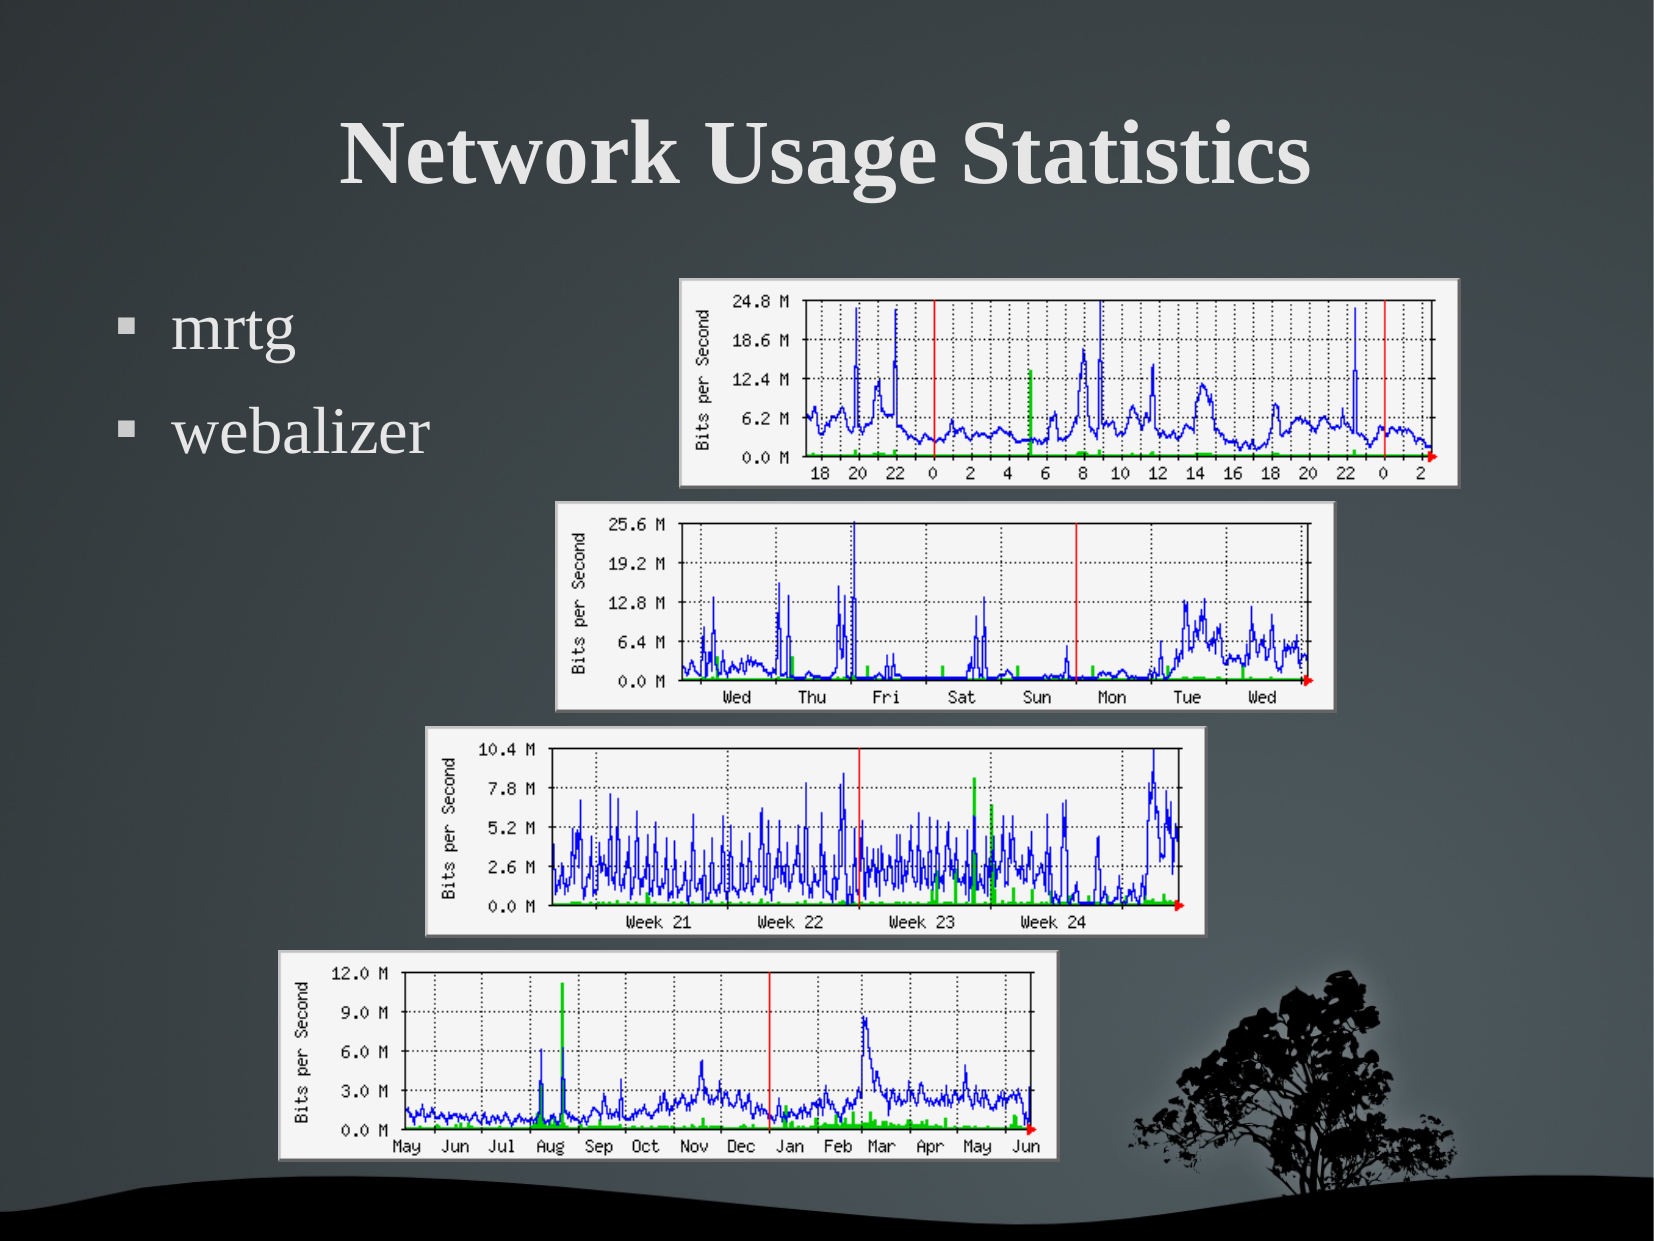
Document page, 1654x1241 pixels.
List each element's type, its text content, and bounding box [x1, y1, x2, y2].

list mrtg webalizer [82, 290, 1571, 1094]
picture [0, 0, 1654, 1241]
title Network Usage Statistics [82, 49, 1571, 257]
